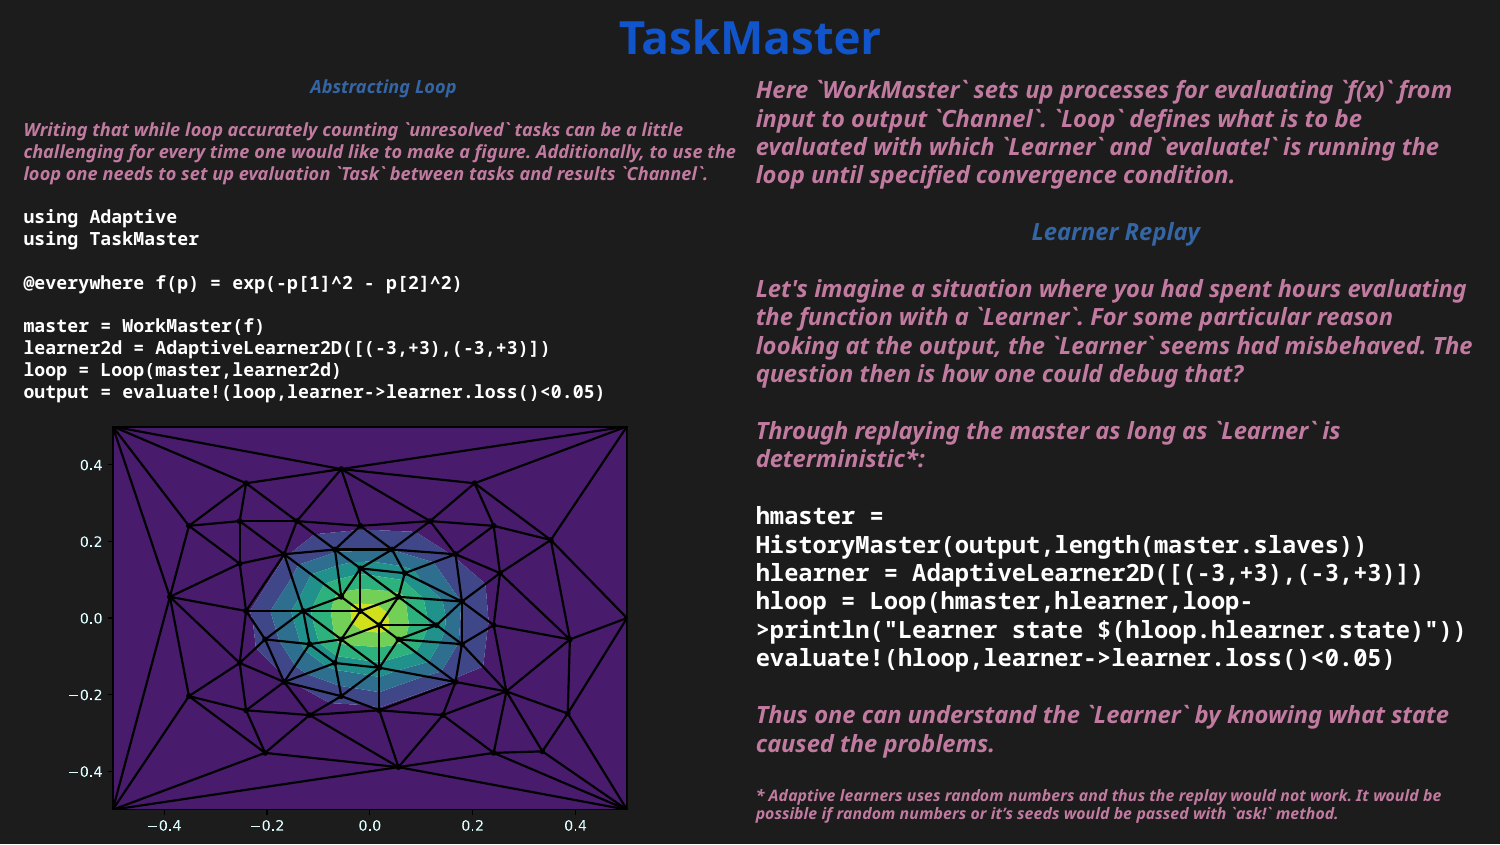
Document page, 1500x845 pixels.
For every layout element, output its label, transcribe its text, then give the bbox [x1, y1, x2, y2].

text_box TaskMaster [73, 0, 1427, 100]
list Here `WorkMaster` sets up processes for evaluating `f(x)` from input to output `Channel`. `Loop` defines what is to be evaluated with which `Learner` and `evaluate!` is running the loop until specified convergence condition. Learner Replay Let's imagine a situation where you had spent hours evaluating the function with a `Learner`. For some particular reason looking at the output, the `Learner` seems had misbehaved. The question then is how one could debug that? Through replaying the master as long as `Learner` is deterministic*: hmaster = HistoryMaster(output,length(master.slaves)) hlearner = AdaptiveLearner2D([(-3,+3),(-3,+3)]) hloop = Loop(hmaster,hlearner,loop->println("Learner state $(hloop.hlearner.state)")) evaluate!(hloop,learner->learner.loss()<0.05) Thus one can understand the `Learner` by knowing what state caused the problems. * Adaptive learners uses random numbers and thus the replay would not work. It would be possible if random numbers or it’s seeds would be passed with `ask!` method. [755, 75, 1476, 826]
list Abstracting Loop Writing that while loop accurately counting `unresolved` tasks can be a little challenging for every time one would like to make a figure. Additionally, to use the loop one needs to set up evaluation `Task` between tasks and results `Channel`. using Adaptive using TaskMaster @everywhere f(p) = exp(-p[1]^2 - p[2]^2) master = WorkMaster(f) learner2d = AdaptiveLearner2D([(-3,+3),(-3,+3)]) loop = Loop(master,learner2d) output = evaluate!(loop,learner->learner.loss()<0.05) [23, 75, 744, 421]
picture [69, 425, 628, 831]
